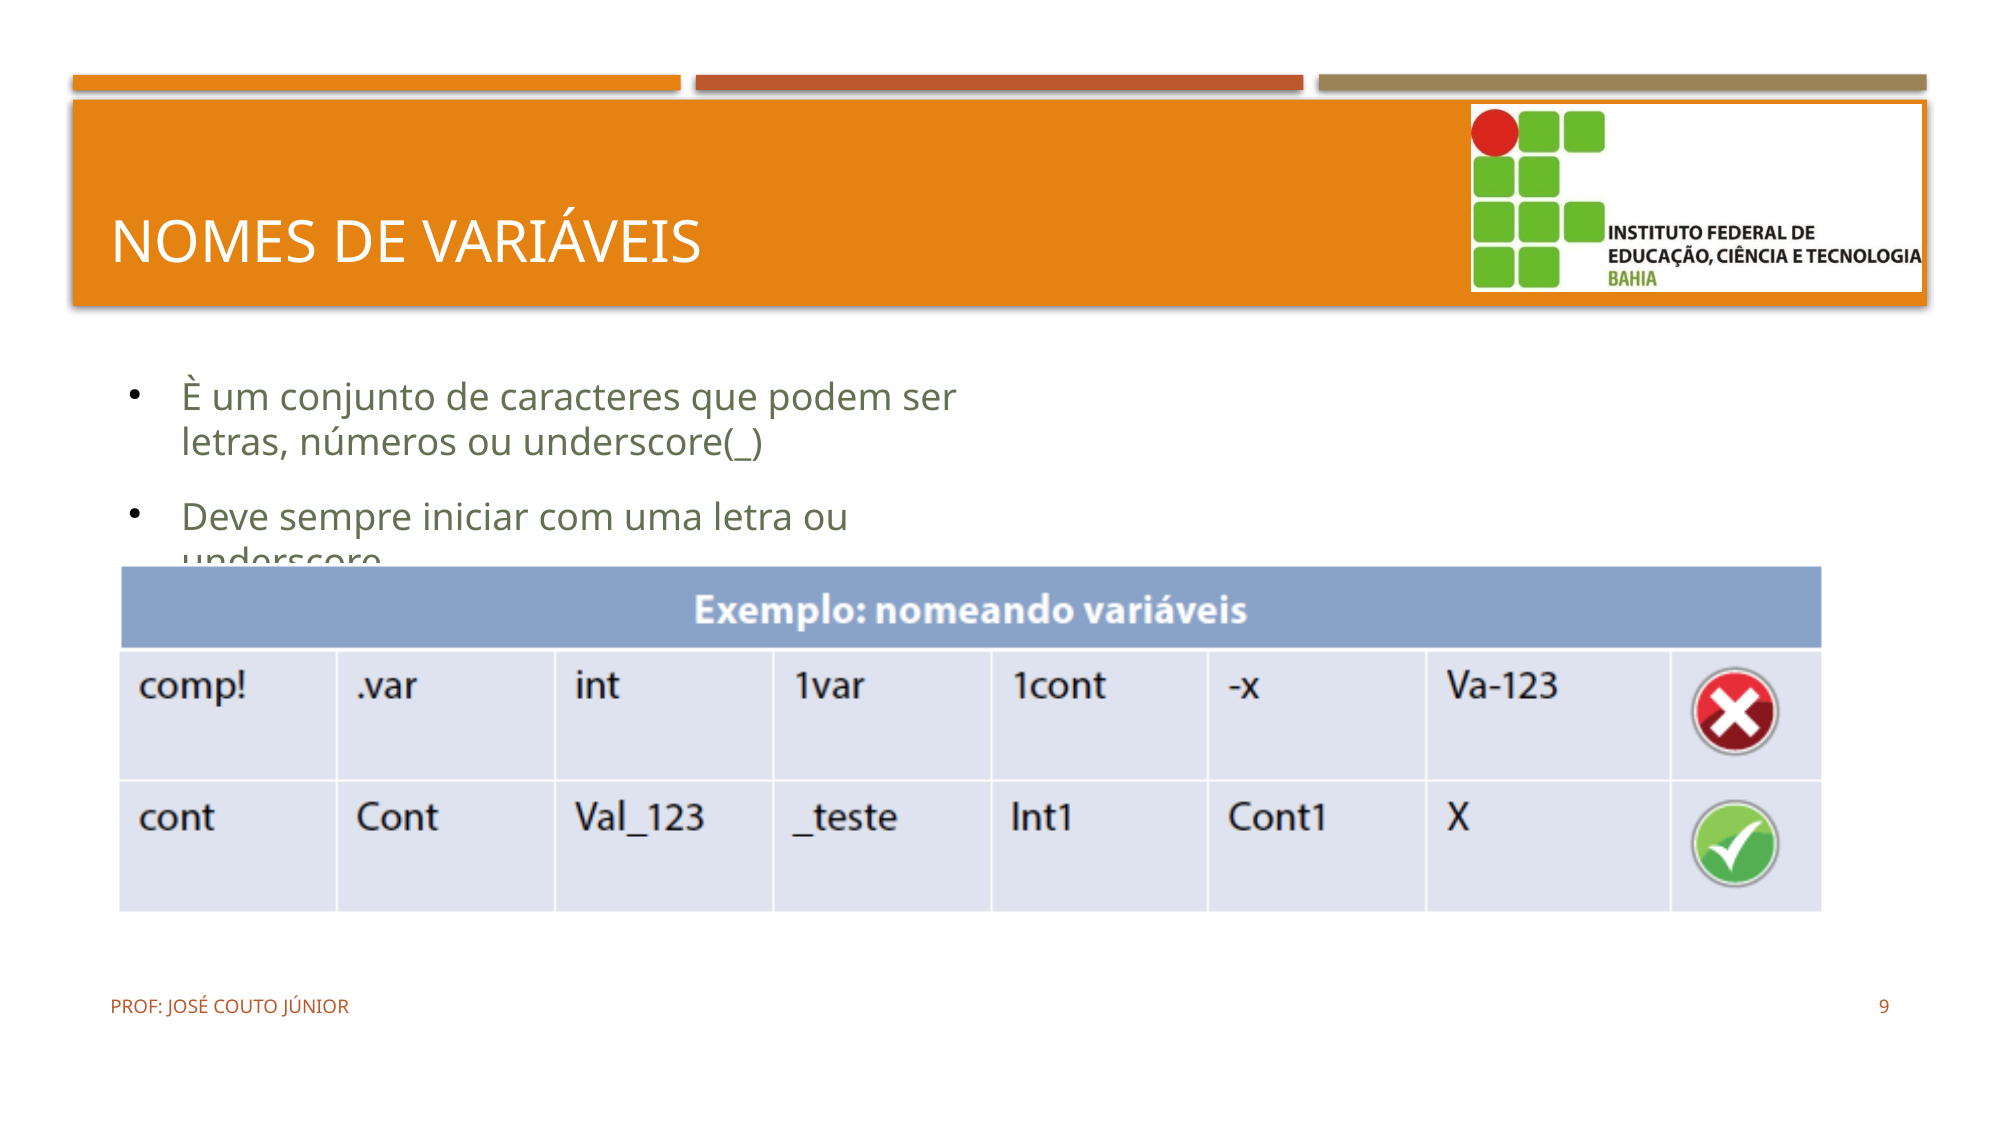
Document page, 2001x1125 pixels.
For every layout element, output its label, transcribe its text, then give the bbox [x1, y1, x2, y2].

picture [118, 563, 1832, 916]
picture [1471, 104, 1922, 292]
list È um conjunto de caracteres que podem ser letras, números ou underscore(_) Deve sempre iniciar com uma letra ou underscore A linguagem C é case sensitive (int Soma, int SOMA e int soma) Palavras-chaves não podem ser utilizadas [95, 365, 985, 962]
footer Prof: José Couto Júnior [95, 976, 1230, 1037]
title Nomes de Variáveis [95, 119, 1471, 282]
